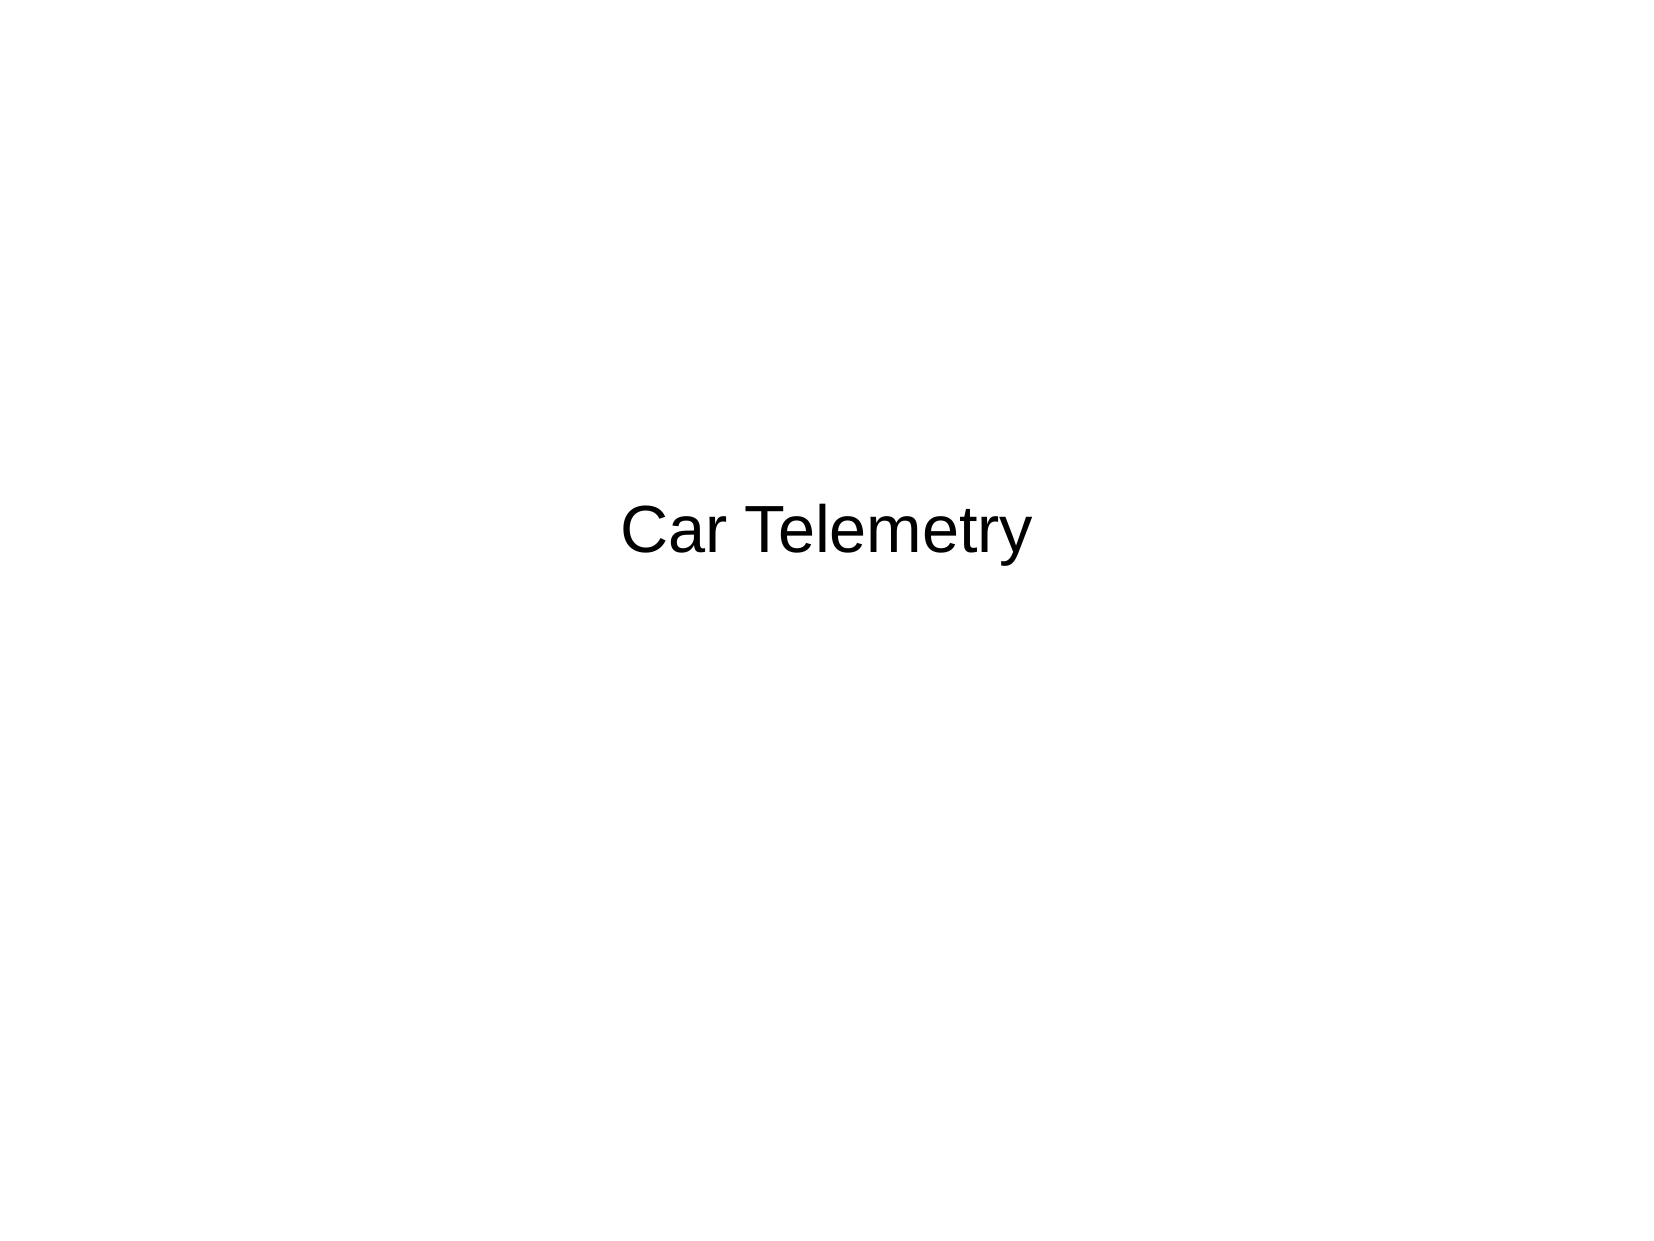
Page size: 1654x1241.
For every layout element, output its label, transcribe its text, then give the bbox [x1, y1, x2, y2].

subtitle Car Telemetry [82, 49, 1571, 1010]
